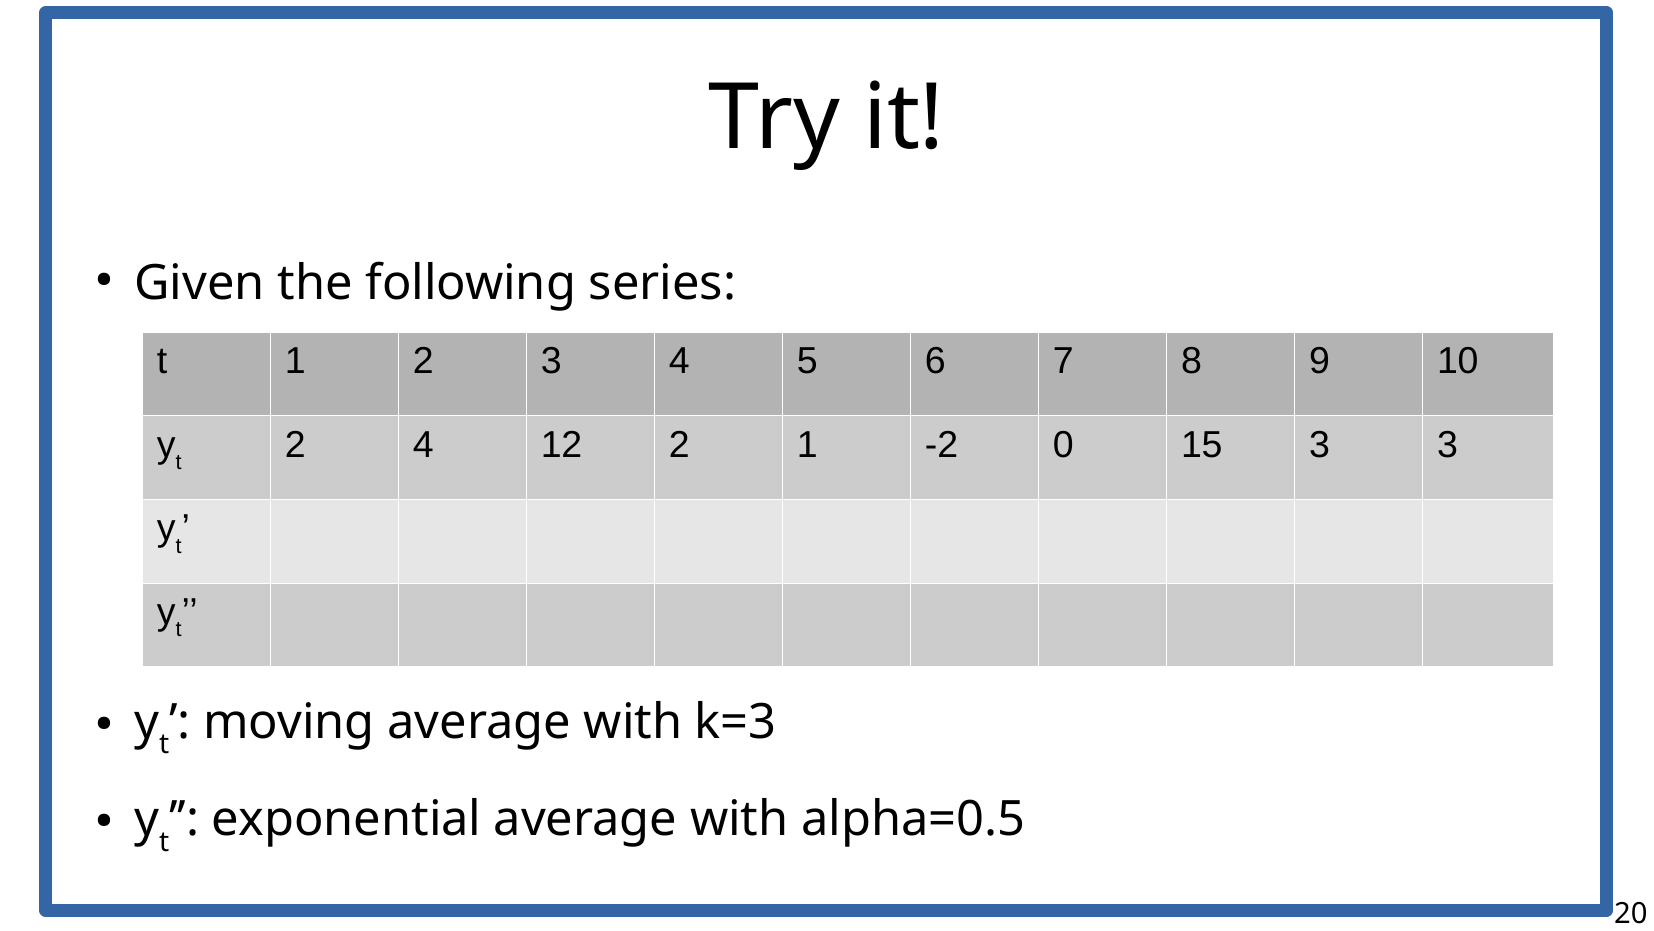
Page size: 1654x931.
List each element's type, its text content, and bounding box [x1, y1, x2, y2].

table_cell [399, 584, 526, 666]
table_header 3 [527, 333, 654, 415]
table_cell yt’ [143, 500, 270, 583]
table_cell 12 [527, 416, 654, 499]
table_cell [1167, 500, 1294, 583]
table_cell 4 [399, 416, 526, 499]
table_cell [1039, 500, 1166, 583]
table_cell -2 [911, 416, 1038, 499]
table_cell [1423, 500, 1553, 583]
table_header 5 [783, 333, 910, 415]
table_header 2 [399, 333, 526, 415]
table_header 4 [655, 333, 782, 415]
table_cell 15 [1167, 416, 1294, 499]
table_cell 3 [1295, 416, 1422, 499]
table_cell [1039, 584, 1166, 666]
table_cell [271, 500, 398, 583]
table_cell 2 [271, 416, 398, 499]
table_cell 1 [783, 416, 910, 499]
table_cell [527, 500, 654, 583]
table_cell 3 [1423, 416, 1553, 499]
table_header 8 [1167, 333, 1294, 415]
table_cell [911, 500, 1038, 583]
table_cell [655, 500, 782, 583]
table_header 9 [1295, 333, 1422, 415]
table_cell [1295, 584, 1422, 666]
table_cell [527, 584, 654, 666]
table_cell [783, 500, 910, 583]
table_header 1 [271, 333, 398, 415]
table_cell [399, 500, 526, 583]
table_cell [911, 584, 1038, 666]
list Given the following series: yt’: moving average with k=3 yt’’: exponential average with alpha=0.5 [82, 247, 1571, 867]
table_header 6 [911, 333, 1038, 415]
table_cell [655, 584, 782, 666]
title Try it! [82, 19, 1571, 226]
table_cell [783, 584, 910, 666]
title Try it! [82, 1, 1571, 6]
table_header t [143, 333, 270, 415]
table_cell [1423, 584, 1553, 666]
table_header 7 [1039, 333, 1166, 415]
table_cell [1295, 500, 1422, 583]
table_cell yt [143, 416, 270, 499]
table_cell 0 [1039, 416, 1166, 499]
table_cell yt’’ [143, 584, 270, 666]
table_cell [1167, 584, 1294, 666]
table_header 10 [1423, 333, 1553, 415]
table_cell [271, 584, 398, 666]
table_cell 2 [655, 416, 782, 499]
